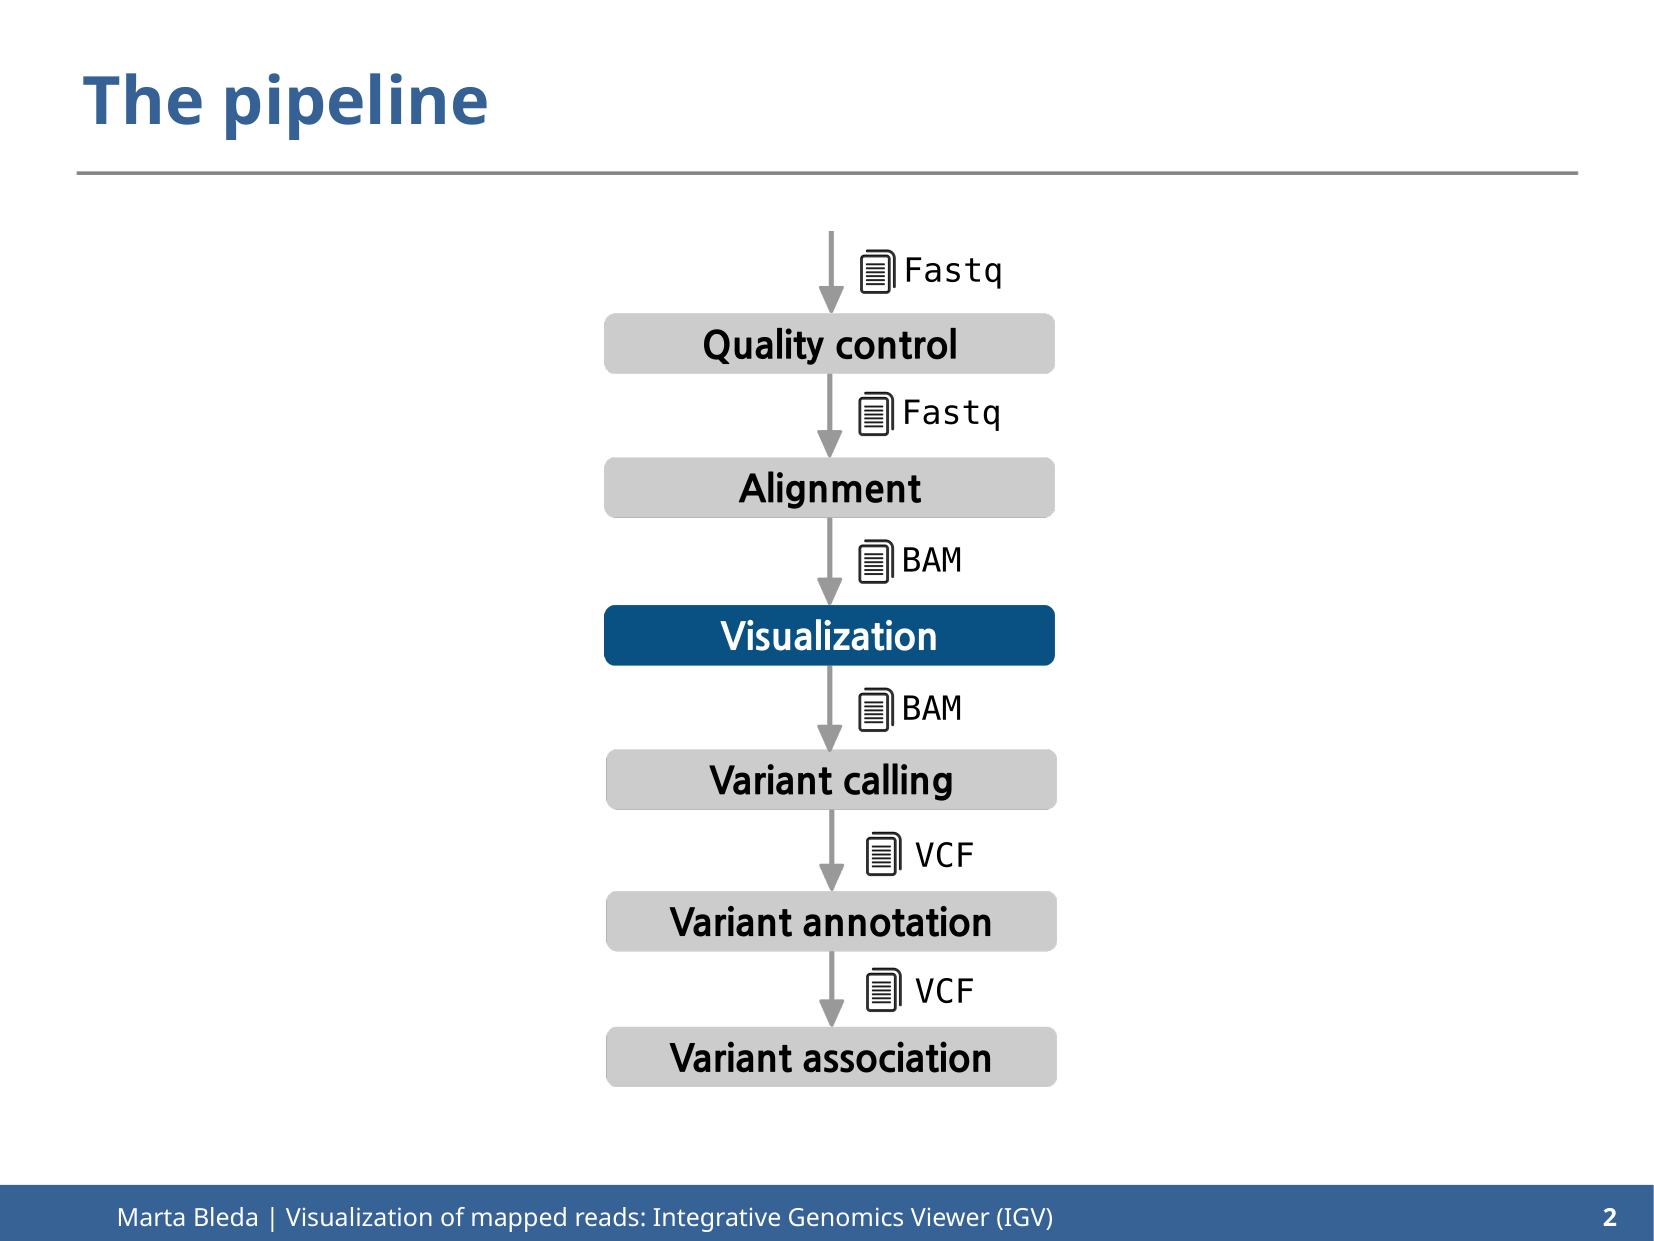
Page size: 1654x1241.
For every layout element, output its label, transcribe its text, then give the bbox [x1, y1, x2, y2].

picture [604, 231, 1057, 1087]
picture [74, 170, 1580, 175]
title The pipeline [82, 49, 1571, 148]
